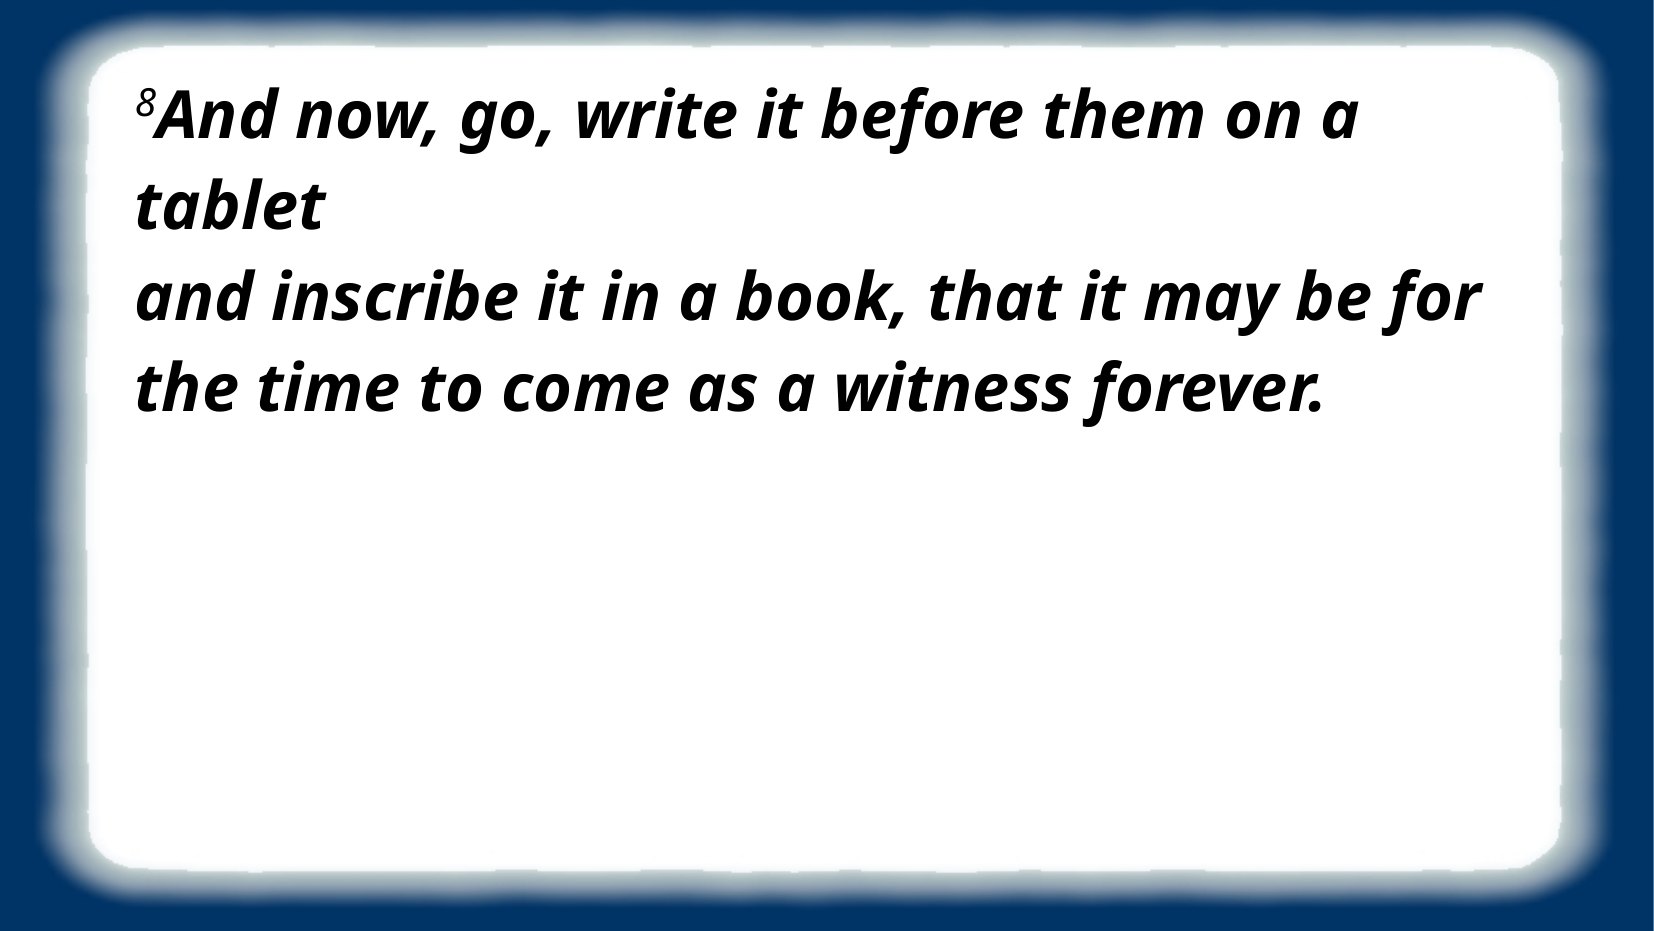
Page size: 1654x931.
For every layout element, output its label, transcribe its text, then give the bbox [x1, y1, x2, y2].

picture [0, 0, 1654, 931]
text_box 8And now, go, write it before them on a tablet and inscribe it in a book, that it may be for the time to come as a witness forever. [120, 60, 1531, 361]
